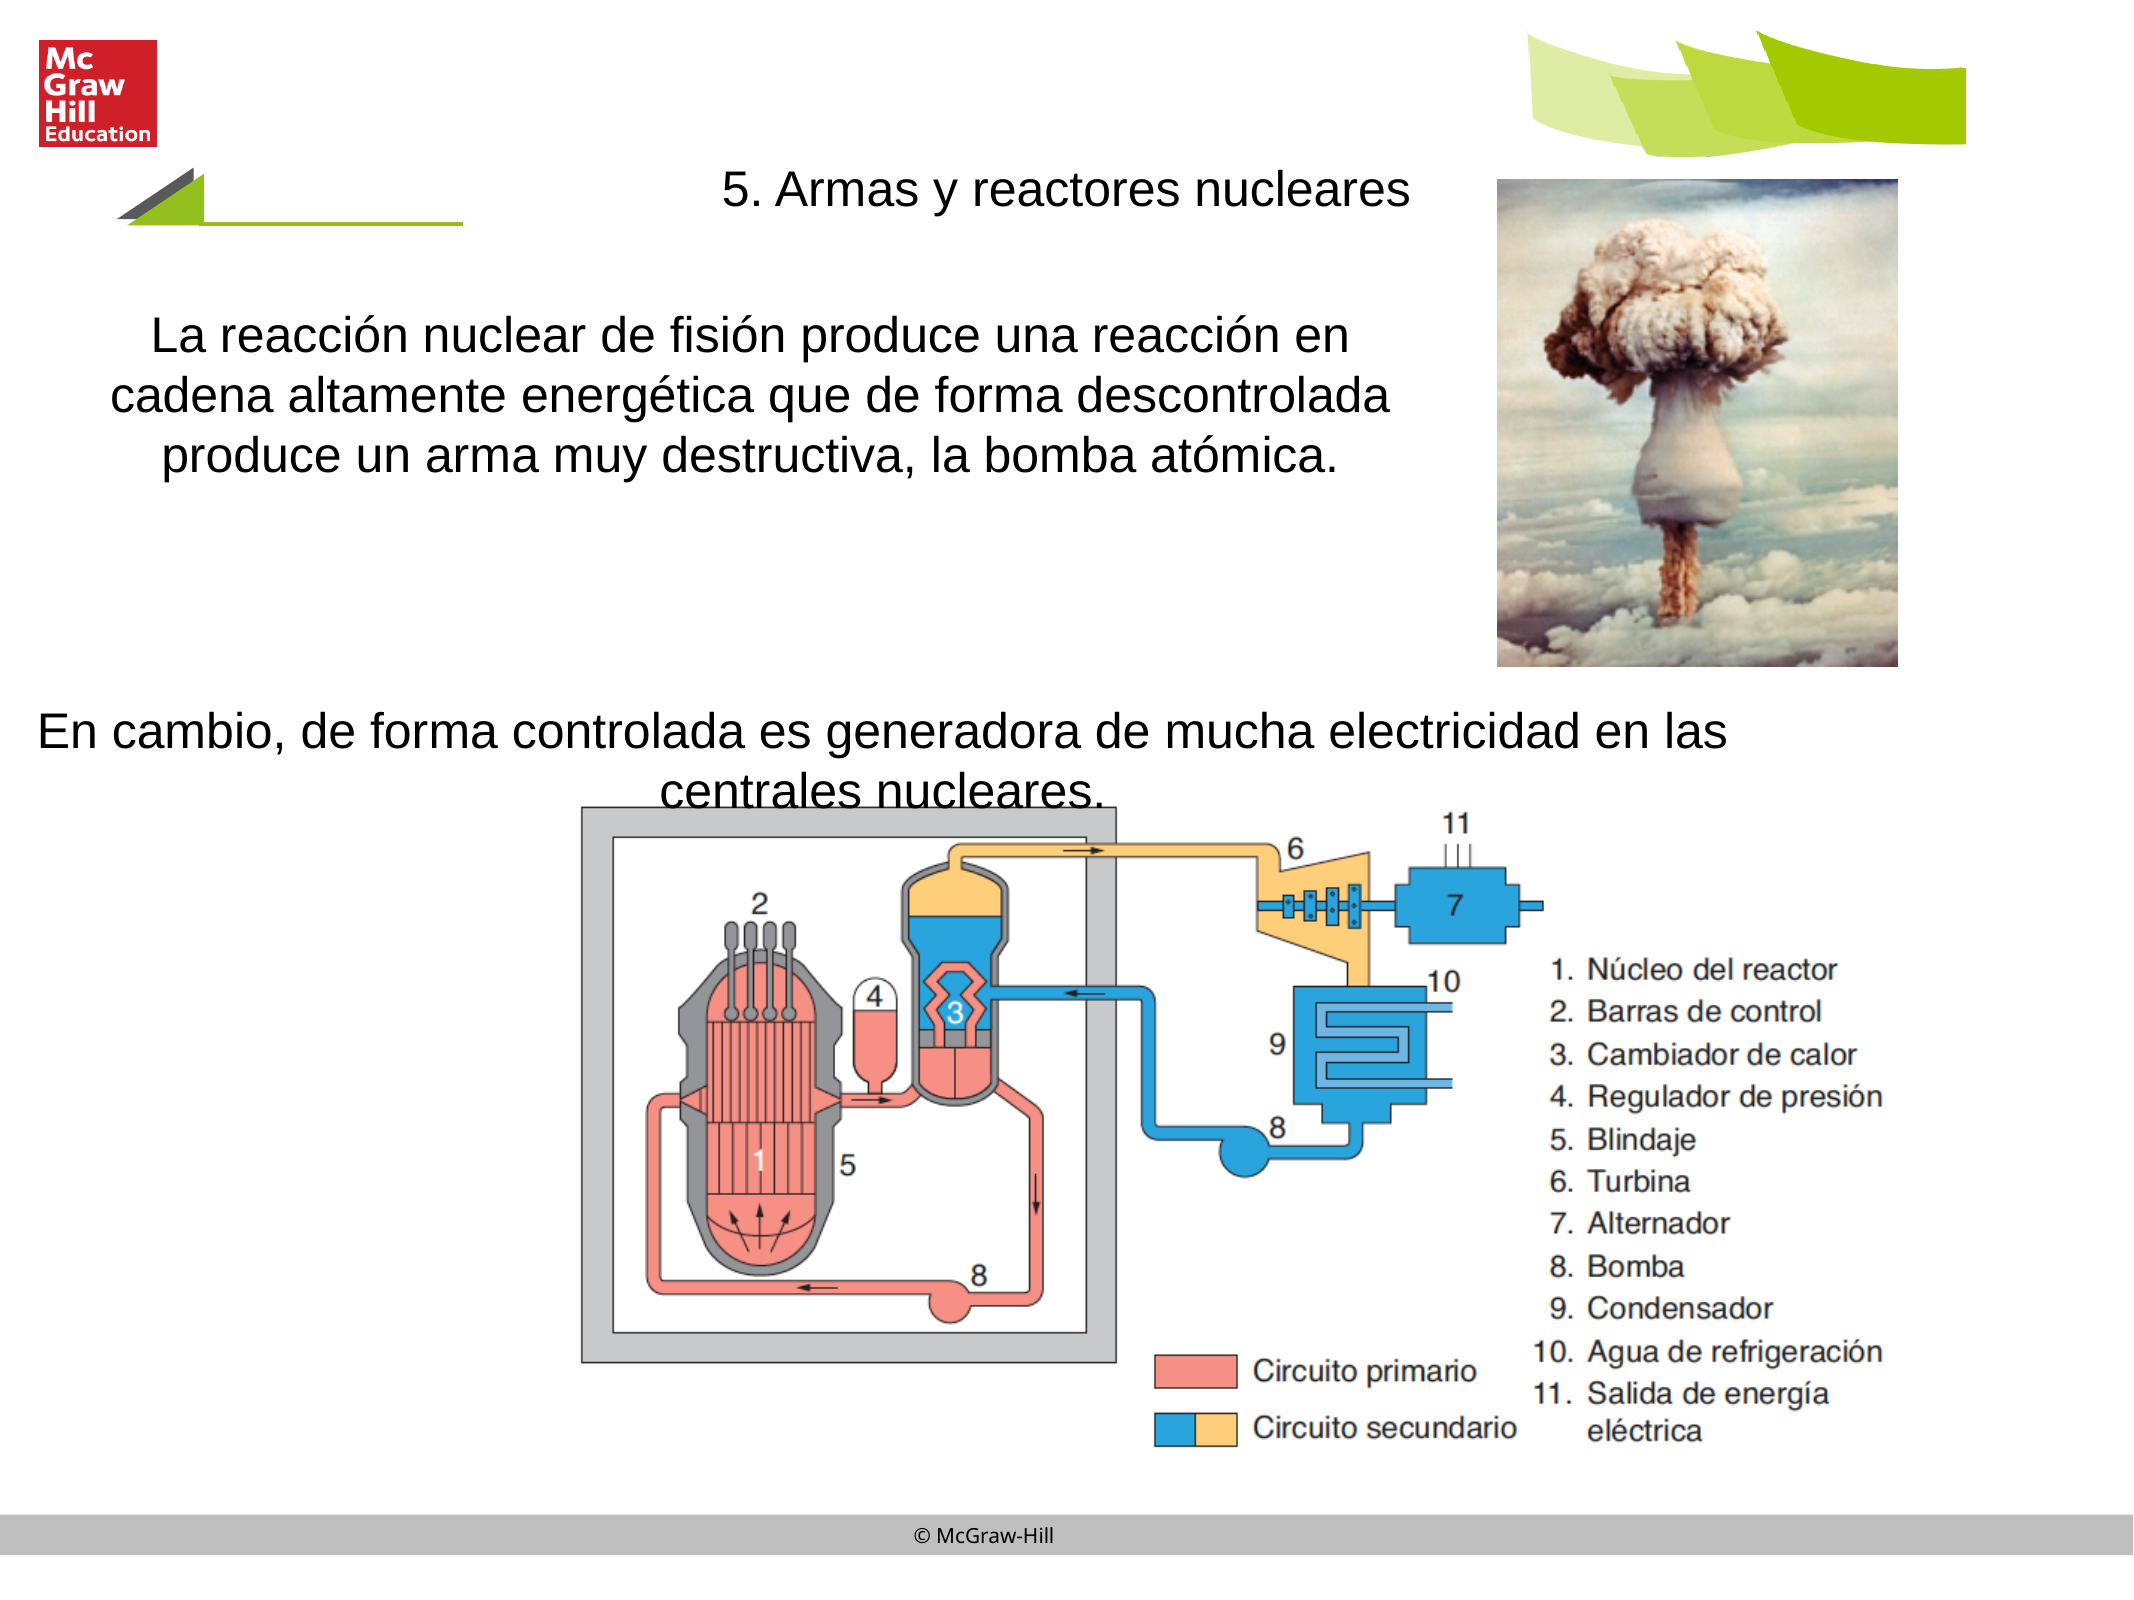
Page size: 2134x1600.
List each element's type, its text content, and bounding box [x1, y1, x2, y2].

text_box En cambio, de forma controlada es generadora de mucha electricidad en las centrales nucleares. [28, 690, 1738, 828]
text_box 5. Armas y reactores nucleares [212, 148, 1922, 225]
picture [1387, 30, 1966, 157]
text_box [116, 167, 205, 226]
picture [1497, 179, 1898, 667]
picture [553, 780, 1932, 1489]
picture [39, 40, 157, 147]
text_box La reacción nuclear de fisión produce una reacción en cadena altamente energética que de forma descontrolada produce un arma muy destructiva, la bomba atómica. [61, 294, 1440, 491]
text_box [0, 1514, 2134, 1556]
text_box © McGraw-Hill [707, 1514, 1261, 1555]
